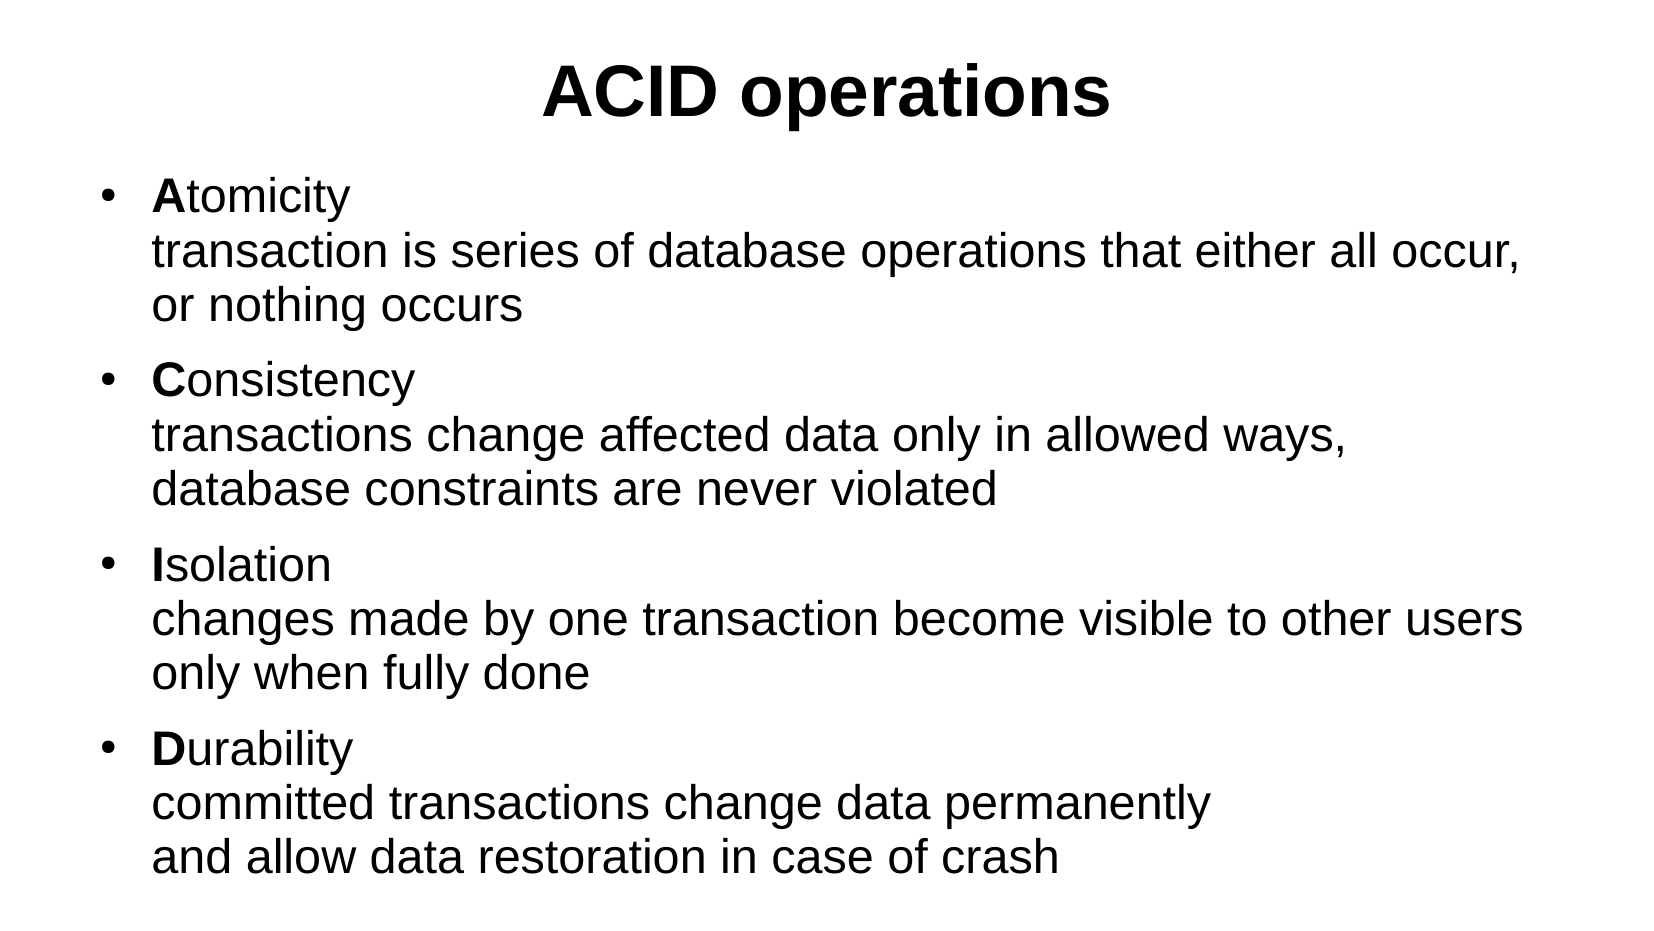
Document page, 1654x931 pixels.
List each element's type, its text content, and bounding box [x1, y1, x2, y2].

list Atomicity transaction is series of database operations that either all occur, or nothing occurs Consistency transactions change affected data only in allowed ways, database constraints are never violated Isolation changes made by one transaction become visible to other users only when fully done Durability committed transactions change data permanently and allow data restoration in case of crash [82, 168, 1538, 889]
title ACID operations [82, 37, 1571, 147]
